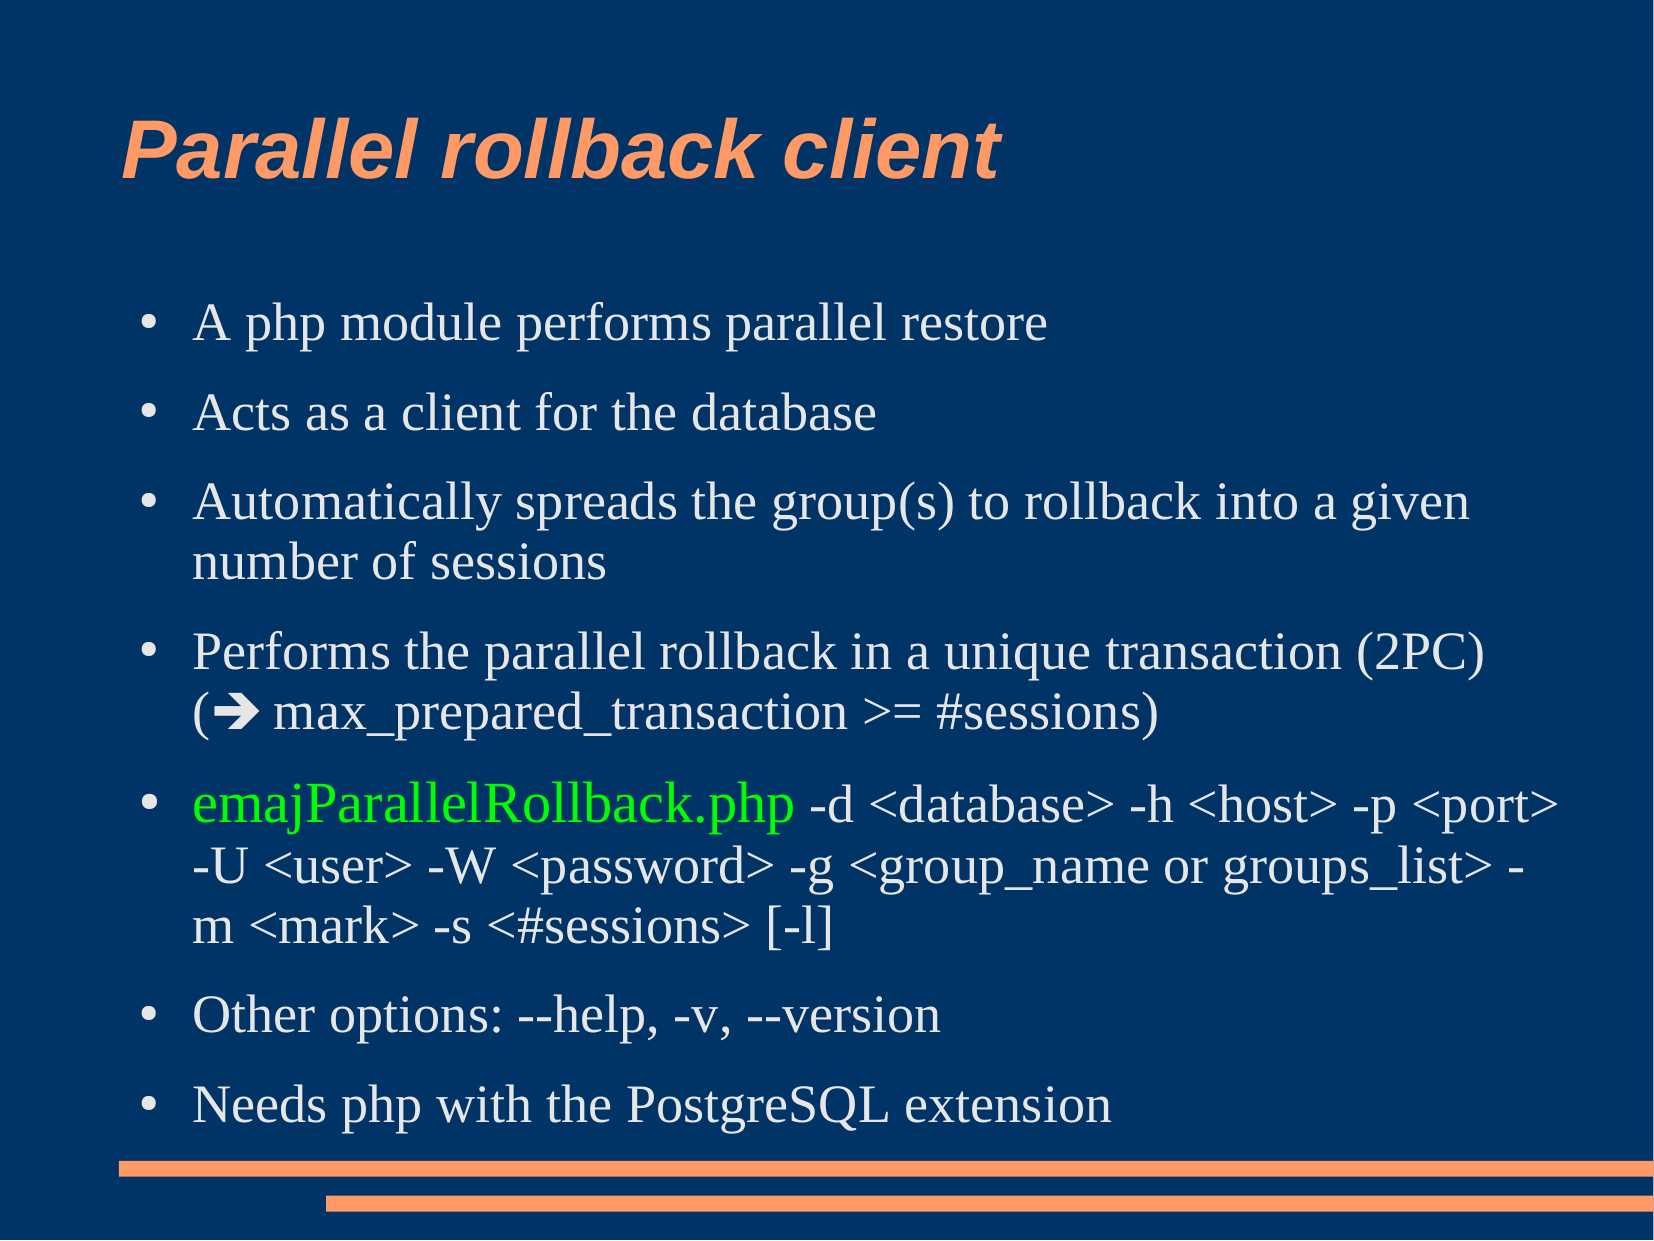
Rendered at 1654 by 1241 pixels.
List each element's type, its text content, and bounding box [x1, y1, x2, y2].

title Parallel rollback client [121, 53, 1534, 246]
list A php module performs parallel restore Acts as a client for the database Automatically spreads the group(s) to rollback into a given number of sessions Performs the parallel rollback in a unique transaction (2PC) ( max_prepared_transaction >= #sessions) emajParallelRollback.php -d <database> -h <host> -p <port> -U <user> -W <password> -g <group_name or groups_list> -m <mark> -s <#sessions> [-l] Other options: --help, -v, --version Needs php with the PostgreSQL extension [121, 292, 1561, 1146]
